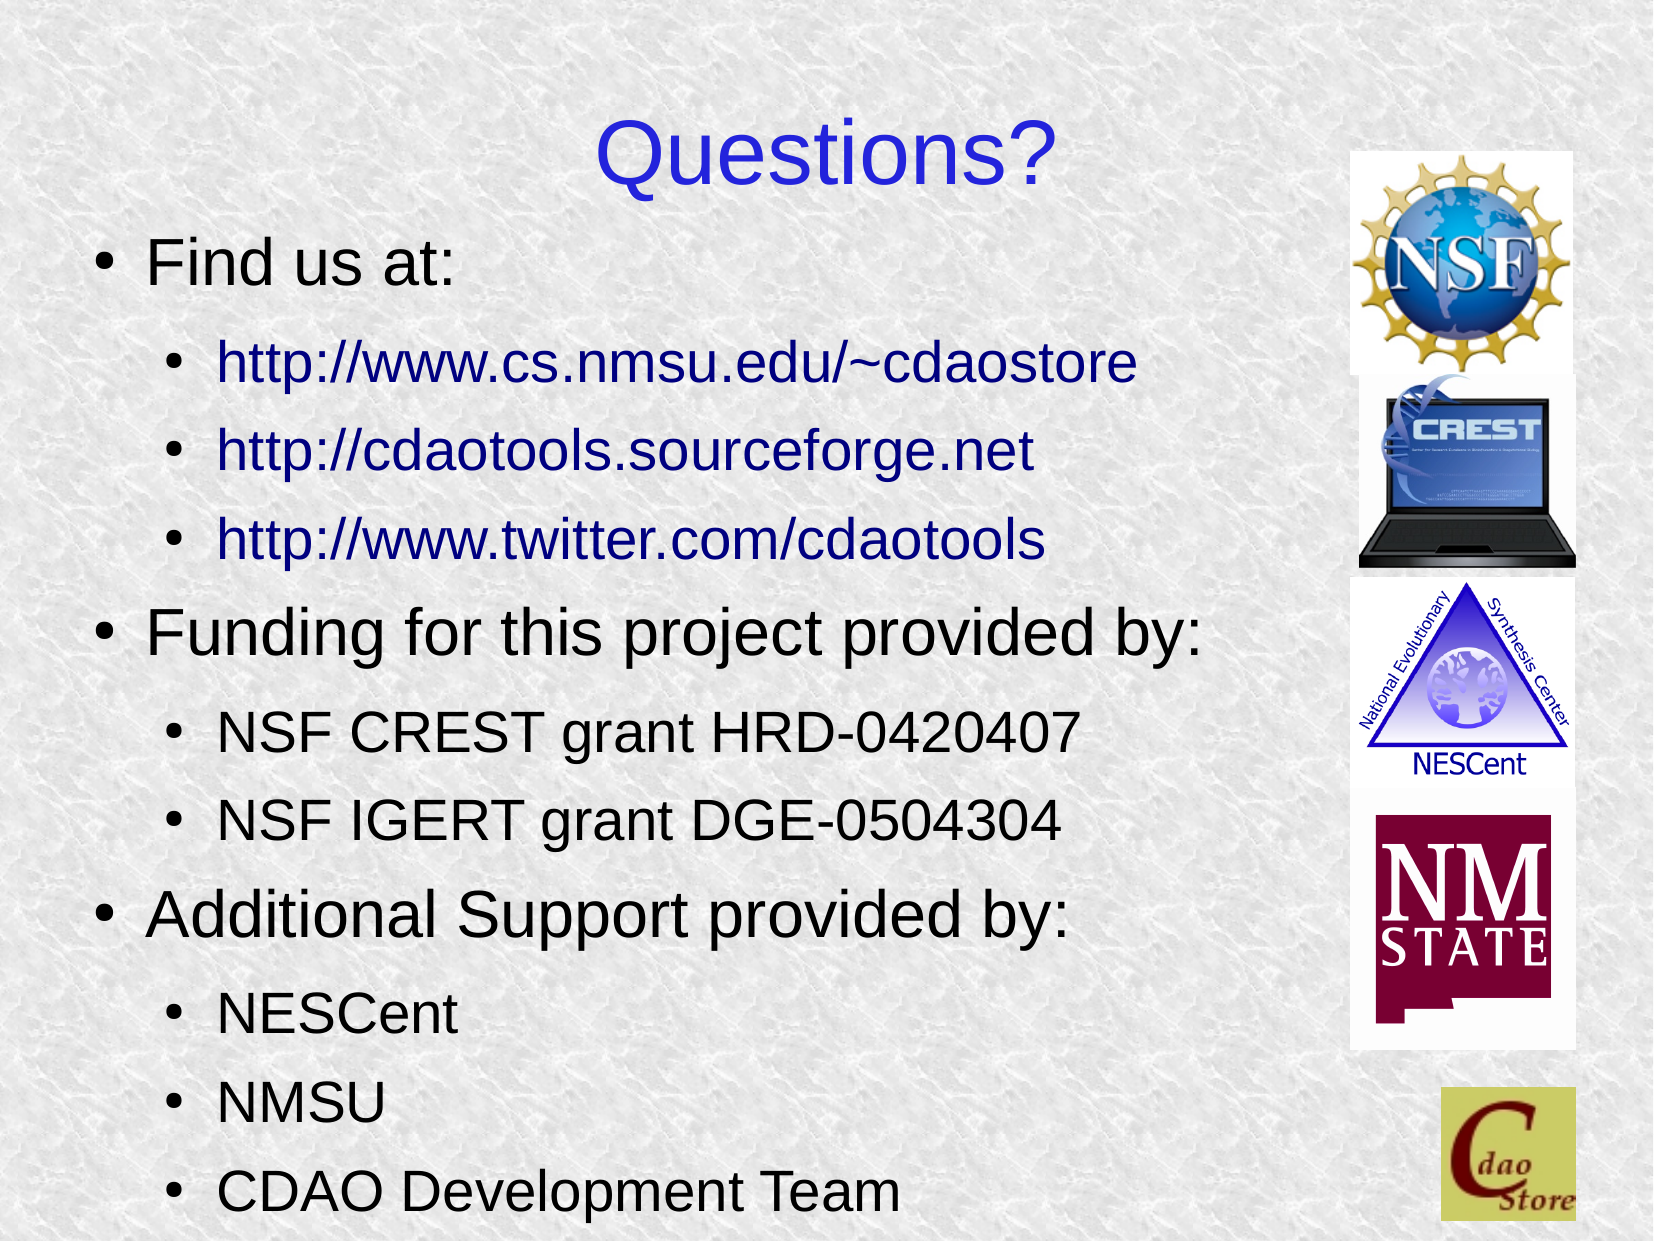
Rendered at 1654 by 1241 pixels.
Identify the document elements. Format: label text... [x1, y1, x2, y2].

title Questions? [82, 56, 1571, 225]
list Find us at: http://www.cs.nmsu.edu/~cdaostore http://cdaotools.sourceforge.net http://www.twitter.com/cdaotools Funding for this project provided by: NSF CREST grant HRD-0420407 NSF IGERT grant DGE-0504304 Additional Support provided by: NESCent NMSU CDAO Development Team [75, 225, 1563, 1223]
picture [0, 0, 1654, 1241]
